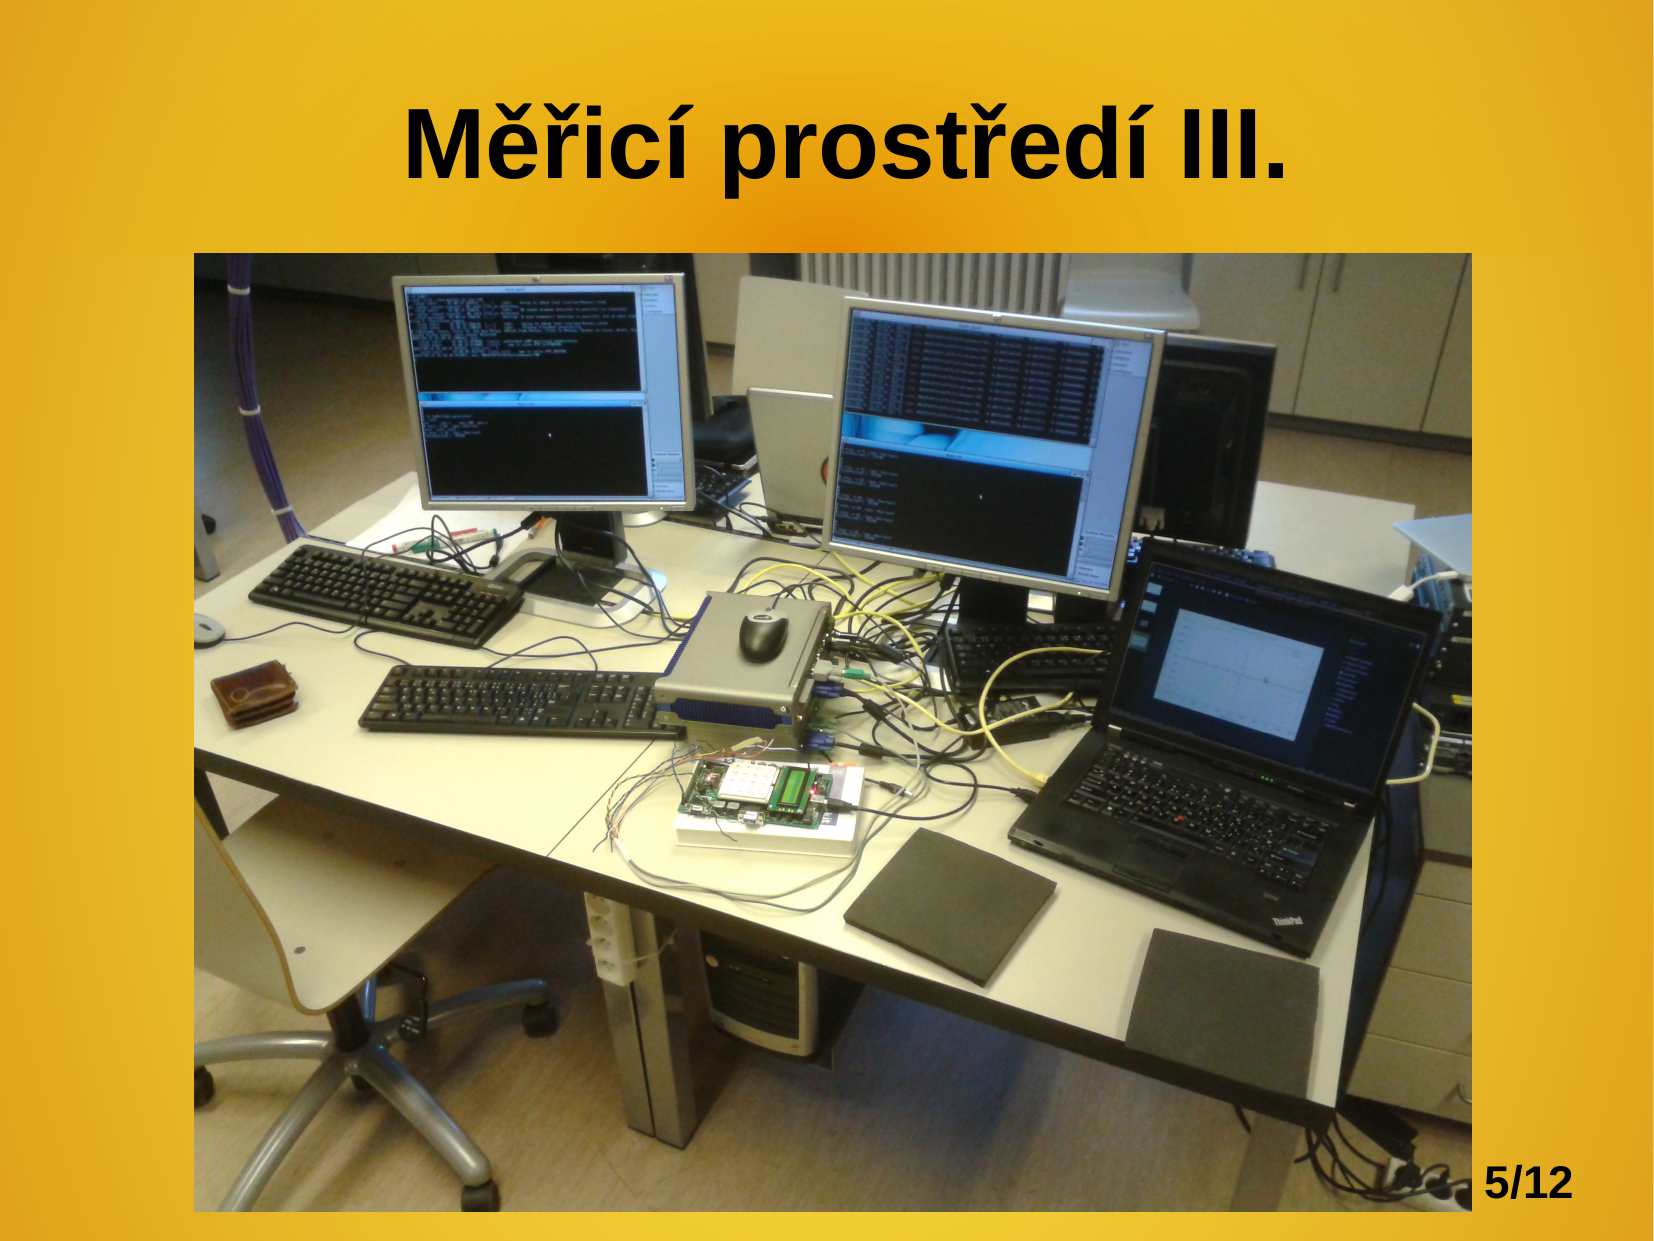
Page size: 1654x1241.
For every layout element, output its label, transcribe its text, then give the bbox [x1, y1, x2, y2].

title Měřicí prostředí III. [102, 40, 1591, 248]
text_box <číslo>/12 [1501, 1149, 1654, 1220]
picture [194, 253, 1472, 1212]
